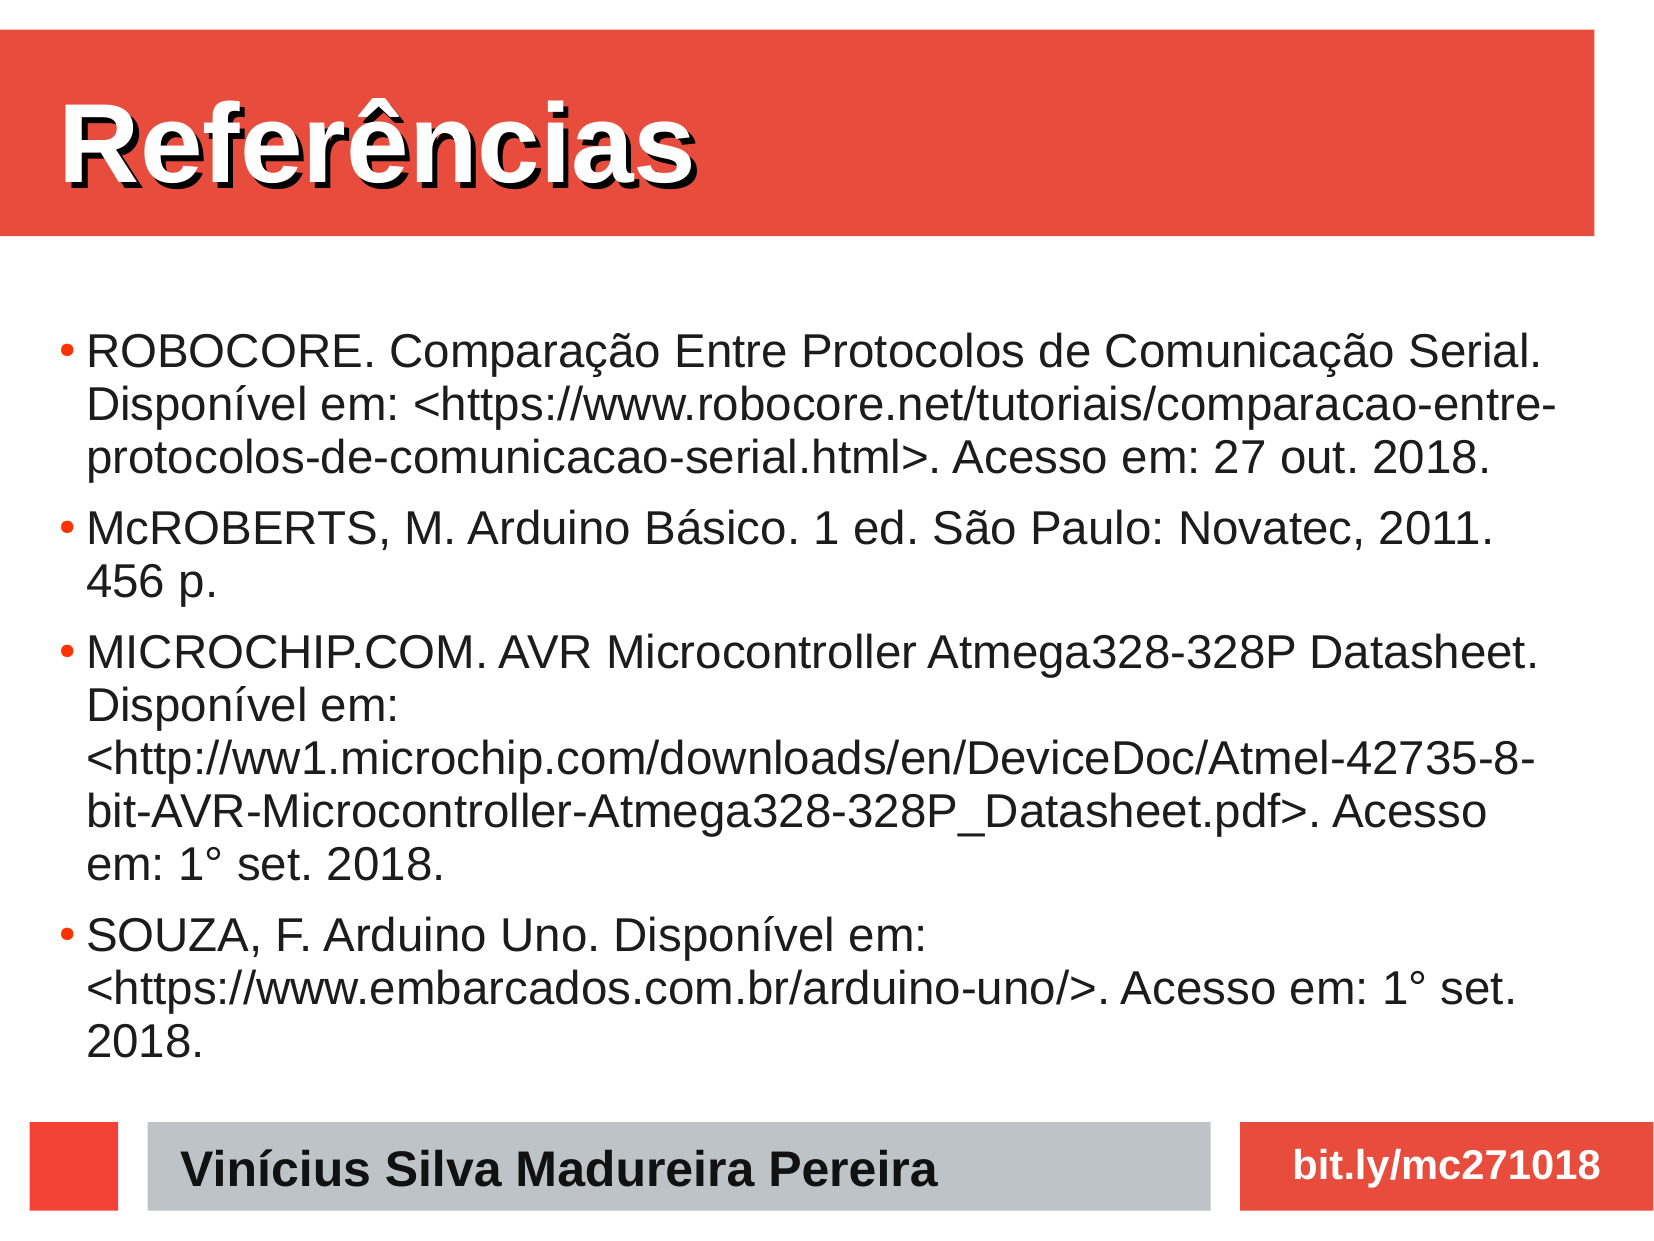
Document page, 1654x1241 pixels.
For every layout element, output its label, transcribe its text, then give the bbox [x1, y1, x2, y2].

title Referências [59, 59, 1595, 207]
text_box Vinícius Silva Madureira Pereira [165, 1133, 1170, 1205]
list ROBOCORE. Comparação Entre Protocolos de Comunicação Serial. Disponível em: <https://www.robocore.net/tutoriais/comparacao-entre-protocolos-de-comunicacao-serial.html>. Acesso em: 27 out. 2018. McROBERTS, M. Arduino Básico. 1 ed. São Paulo: Novatec, 2011. 456 p. MICROCHIP.COM. AVR Microcontroller Atmega328-328P Datasheet. Disponível em: <http://ww1.microchip.com/downloads/en/DeviceDoc/Atmel-42735-8-bit-AVR-Microcontroller-Atmega328-328P_Datasheet.pdf>. Acesso em: 1° set. 2018. SOUZA, F. Arduino Uno. Disponível em: <https://www.embarcados.com.br/arduino-uno/>. Acesso em: 1° set. 2018. [59, 324, 1565, 1093]
text_box bit.ly/mc271018 [1228, 1133, 1654, 1205]
